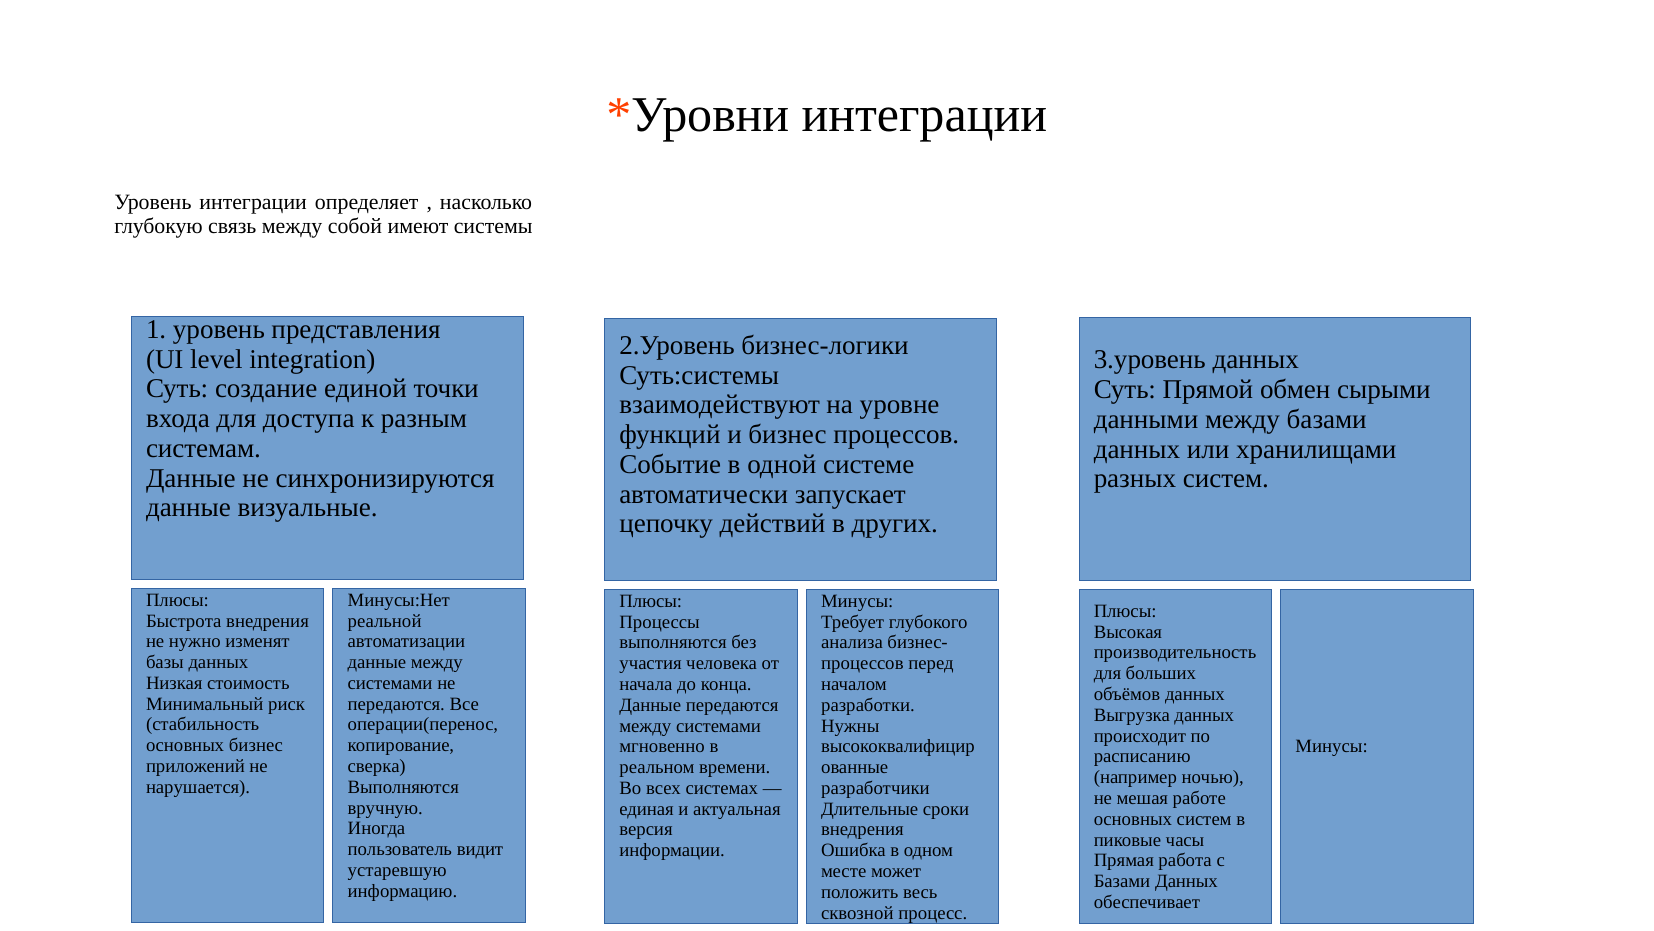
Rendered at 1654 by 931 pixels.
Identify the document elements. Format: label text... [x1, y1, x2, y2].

text_box Минусы:Нет реальной автоматизации данные между системами не передаются. Все операции(перенос, копирование, сверка) Выполняются вручную. Иногда пользователь видит устаревшую информацию. [332, 588, 526, 923]
text_box Минусы: Требует глубокого анализа бизнес-процессов перед началом разработки. Нужны высококвалифицированные разработчики Длительные сроки внедрения Ошибка в одном месте может положить весь сквозной процесс. [806, 589, 999, 924]
text_box Уровень интеграции определяет , насколько глубокую связь между собой имеют системы [99, 182, 548, 246]
title *Уровни интеграции [82, 37, 1571, 193]
text_box Минусы: [1280, 589, 1474, 924]
text_box 1. уровень представления (UI level integration) Суть: создание единой точки входа для доступа к разным системам. Данные не синхронизируются данные визуальные. [131, 316, 524, 580]
text_box 2.Уровень бизнес-логики Суть:системы взаимодействуют на уровне функций и бизнес процессов. Событие в одной системе автоматически запускает цепочку действий в других. [604, 318, 997, 581]
text_box Плюсы: Высокая производительность для больших объёмов данных Выгрузка данных происходит по расписанию (например ночью), не мешая работе основных систем в пиковые часы Прямая работа с Базами Данных обеспечивает [1079, 589, 1272, 924]
text_box 3.уровень данных Суть: Прямой обмен сырыми данными между базами данных или хранилищами разных систем. [1079, 317, 1471, 581]
text_box Плюсы: Процессы выполняются без участия человека от начала до конца. Данные передаются между системами мгновенно в реальном времени. Во всех системах — единая и актуальная версия информации. [604, 589, 798, 924]
text_box Плюсы: Быстрота внедрения не нужно изменят базы данных Низкая стоимость Минимальный риск (стабильность основных бизнес приложений не нарушается). [131, 588, 324, 923]
